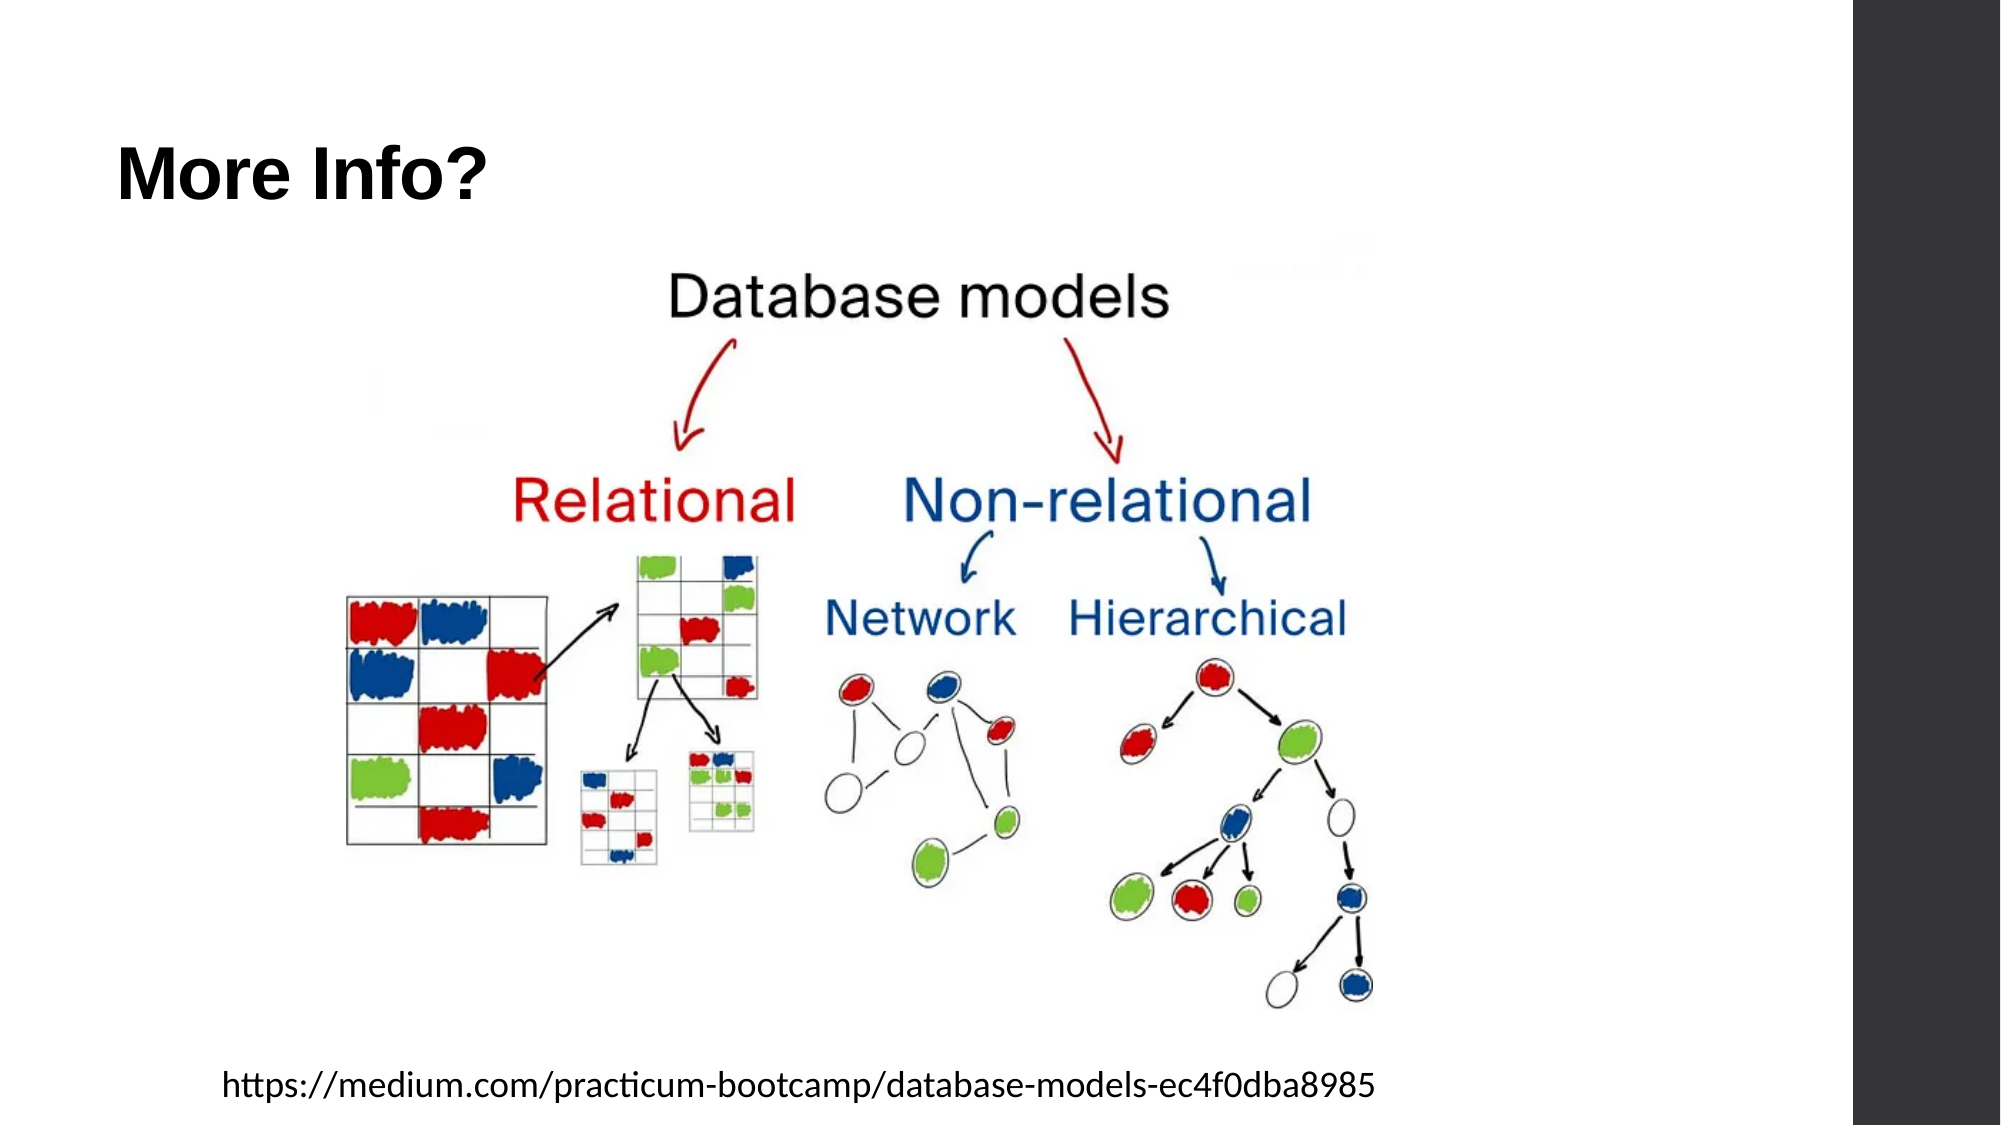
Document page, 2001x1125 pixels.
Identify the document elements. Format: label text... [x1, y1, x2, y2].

title More Info? [99, 45, 1900, 233]
text_box https://medium.com/practicum-bootcamp/database-models-ec4f0dba8985 [207, 1052, 1730, 1112]
picture [345, 232, 1373, 1010]
